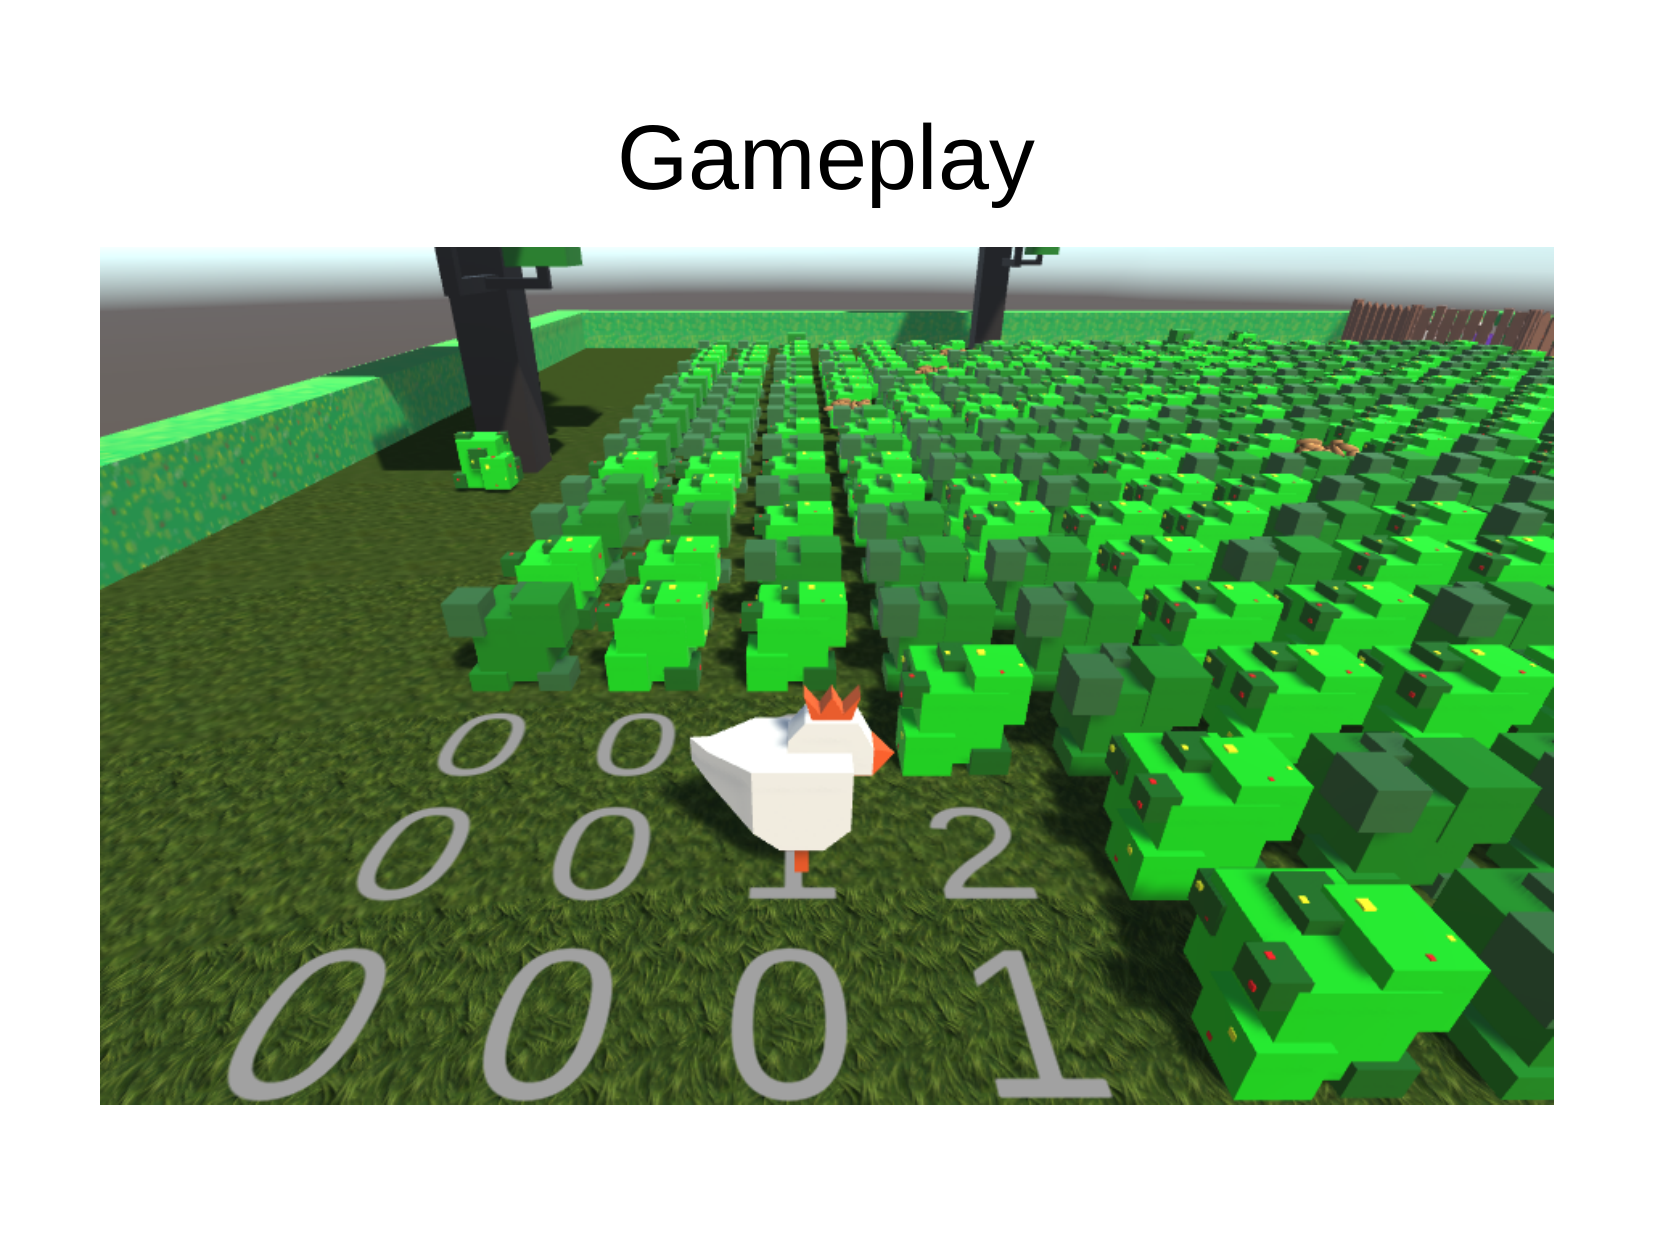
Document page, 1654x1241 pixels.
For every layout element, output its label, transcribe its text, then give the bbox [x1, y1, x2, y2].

title Gameplay [82, 49, 1571, 257]
picture [100, 248, 1554, 1105]
